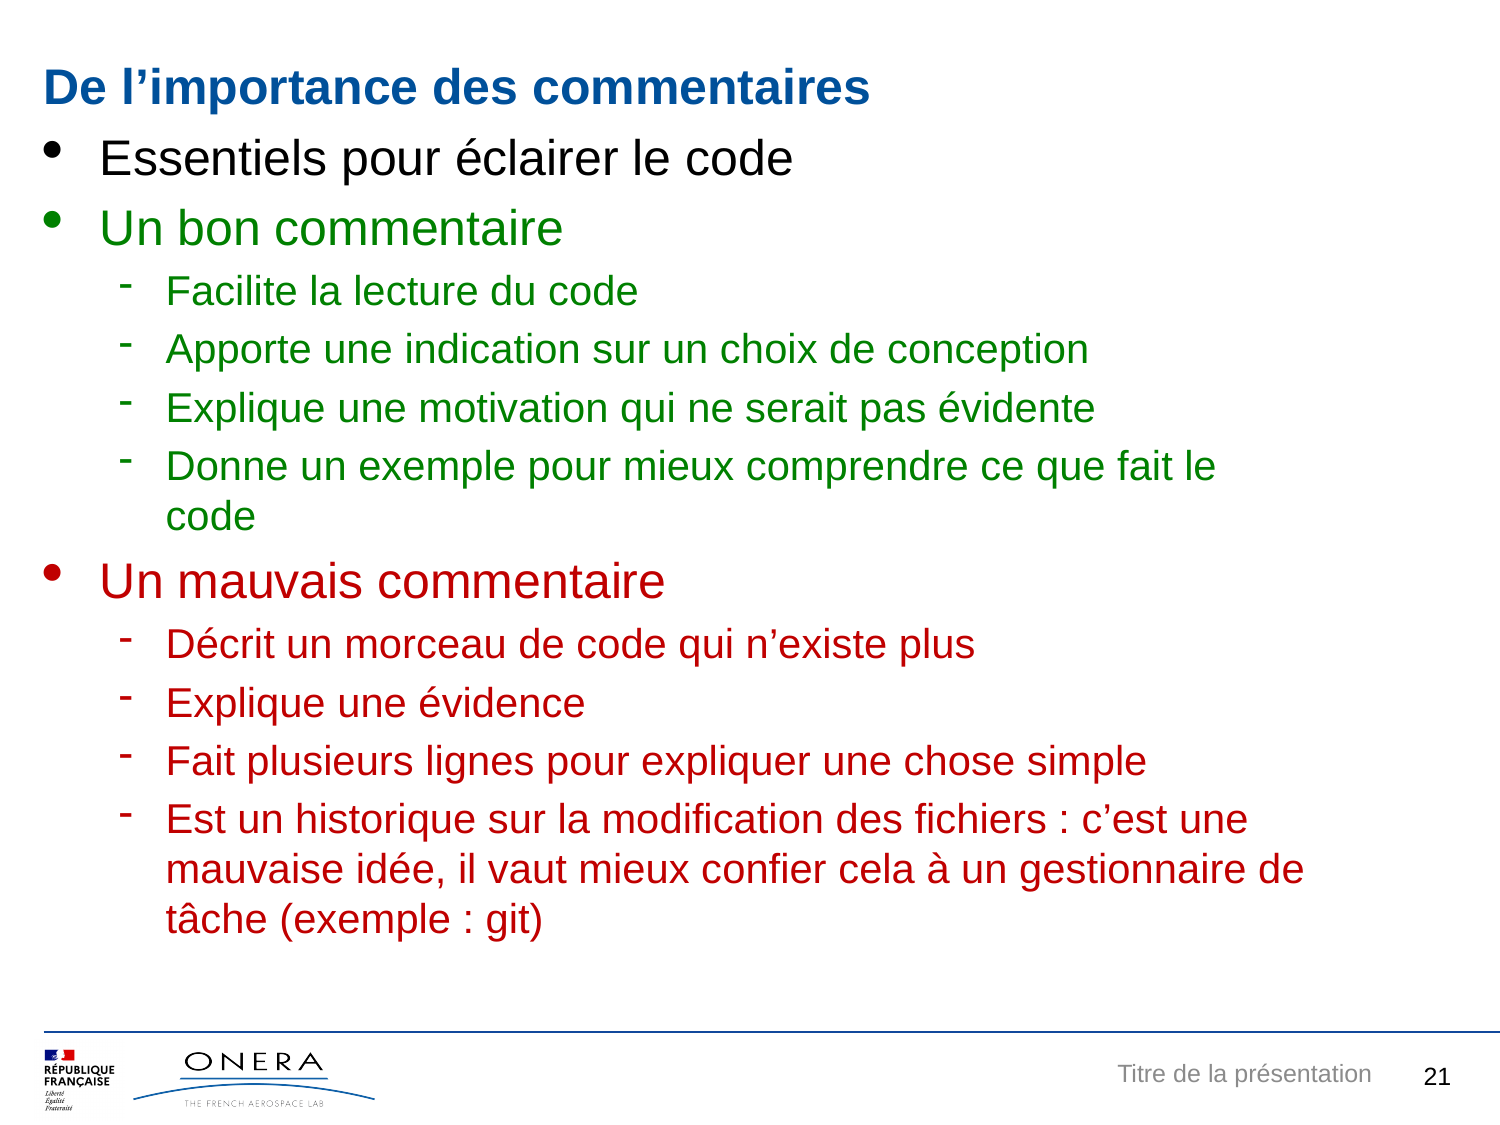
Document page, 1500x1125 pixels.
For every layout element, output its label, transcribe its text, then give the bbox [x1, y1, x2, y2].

text_box Titre de la présentation [466, 1042, 1388, 1103]
picture [133, 1052, 375, 1107]
text_box <numéro> [1374, 1025, 1500, 1125]
text_box Essentiels pour éclairer le code Un bon commentaire Facilite la lecture du code Apporte une indication sur un choix de conception Explique une motivation qui ne serait pas évidente Donne un exemple pour mieux comprendre ce que fait le code Un mauvais commentaire Décrit un morceau de code qui n’existe plus Explique une évidence Fait plusieurs lignes pour expliquer une chose simple Est un historique sur la modification des fichiers : c’est une mauvaise idée, il vaut mieux confier cela à un gestionnaire de tâche (exemple : git) [43, 125, 1319, 953]
picture [34, 1039, 125, 1121]
text_box De l’importance des commentaires [43, 0, 1486, 169]
